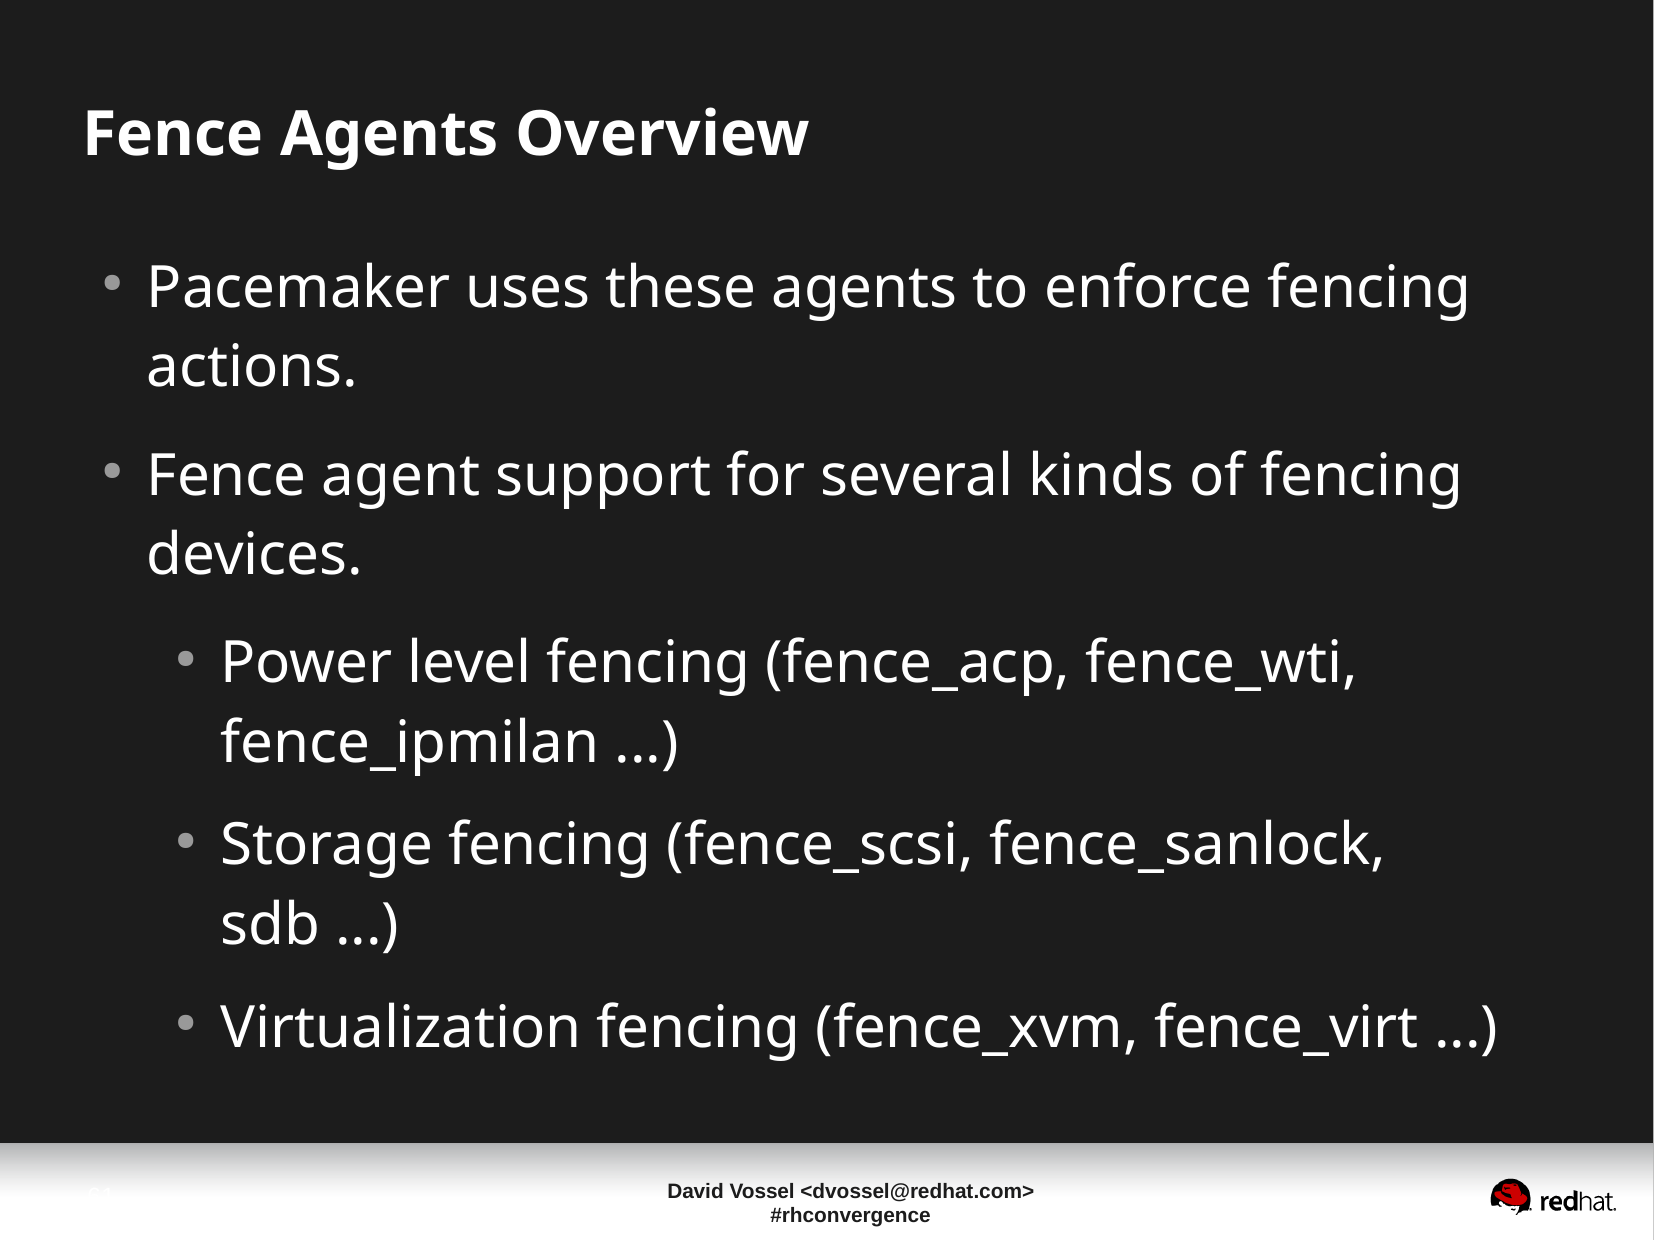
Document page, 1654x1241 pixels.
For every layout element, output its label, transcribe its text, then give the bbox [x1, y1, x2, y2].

title Fence Agents Overview [82, 37, 1571, 226]
list Pacemaker uses these agents to enforce fencing actions. Fence agent support for several kinds of fencing devices. Power level fencing (fence_acp, fence_wti, fence_ipmilan ...) Storage fencing (fence_scsi, fence_sanlock, sdb ...) Virtualization fencing (fence_xvm, fence_virt ...) [86, 244, 1576, 1039]
picture [0, 1143, 1654, 1241]
